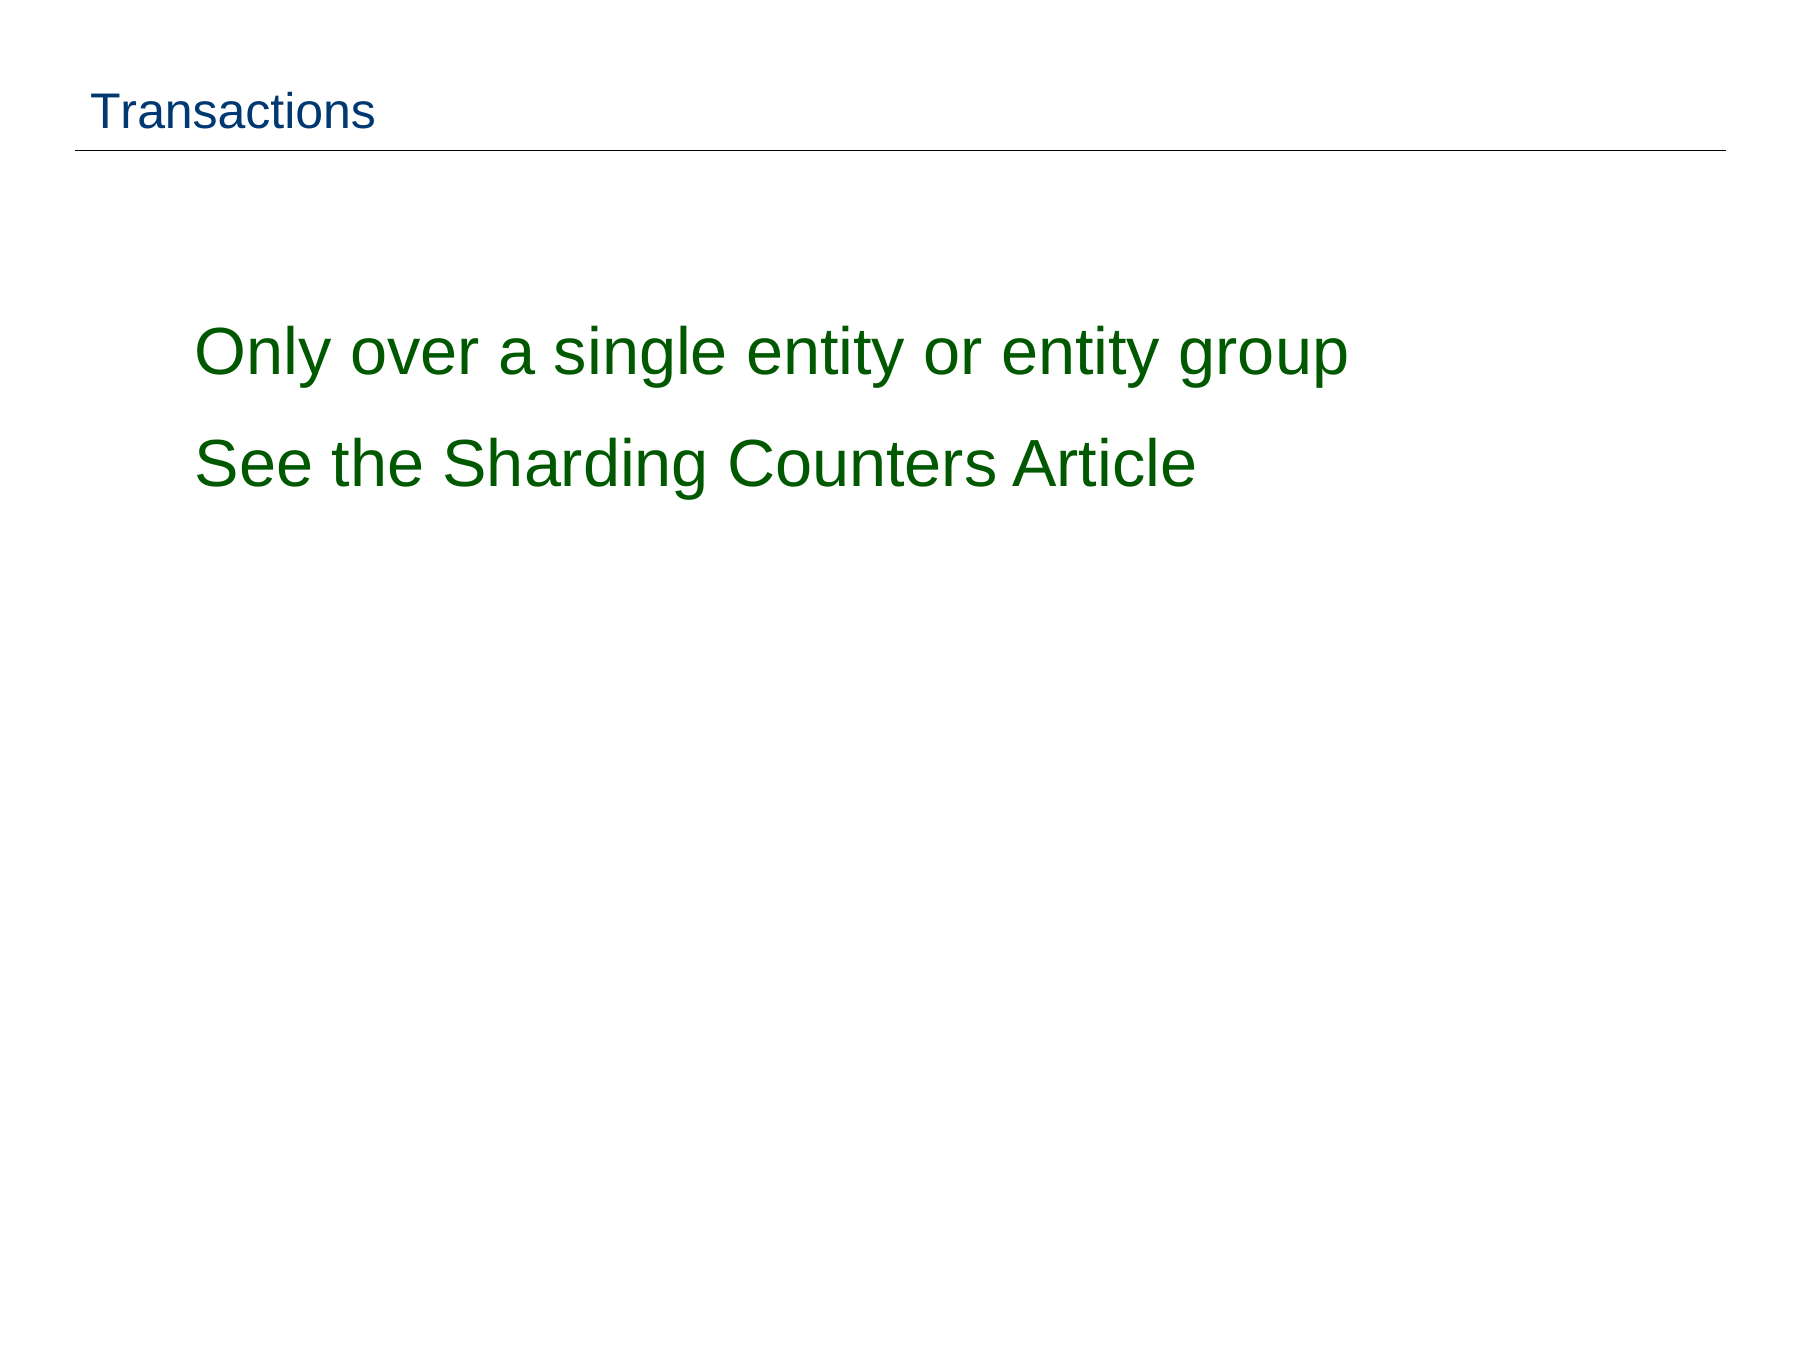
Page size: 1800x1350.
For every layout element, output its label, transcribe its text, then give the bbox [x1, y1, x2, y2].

text_box Only over a single entity or entity group See the Sharding Counters Article [179, 269, 1800, 472]
title Transactions [90, 38, 1710, 147]
